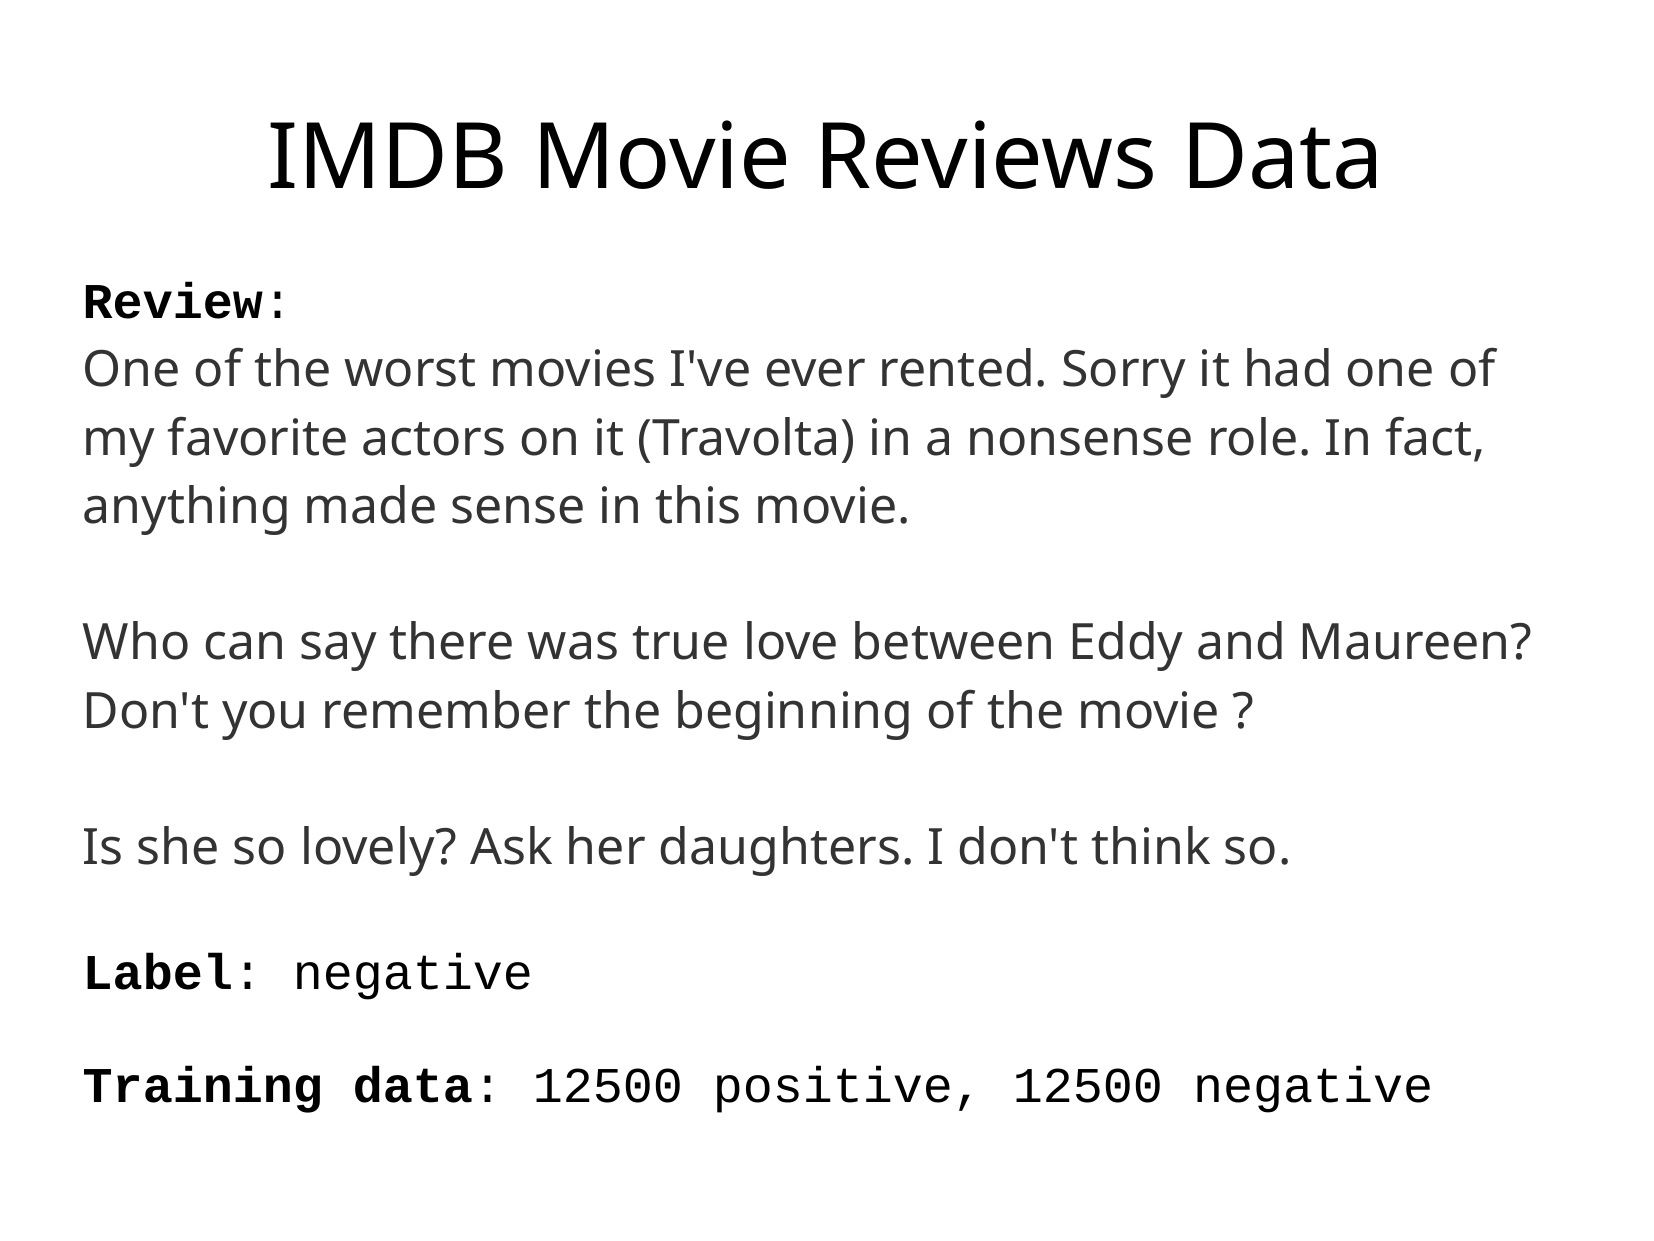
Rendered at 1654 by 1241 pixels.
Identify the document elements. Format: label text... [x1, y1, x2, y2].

title IMDB Movie Reviews Data [82, 49, 1571, 257]
subtitle Review: One of the worst movies I've ever rented. Sorry it had one of my favorite actors on it (Travolta) in a nonsense role. In fact, anything made sense in this movie. Who can say there was true love between Eddy and Maureen? Don't you remember the beginning of the movie ? Is she so lovely? Ask her daughters. I don't think so. Label: negative Training data: 12500 positive, 12500 negative [82, 330, 1571, 1065]
